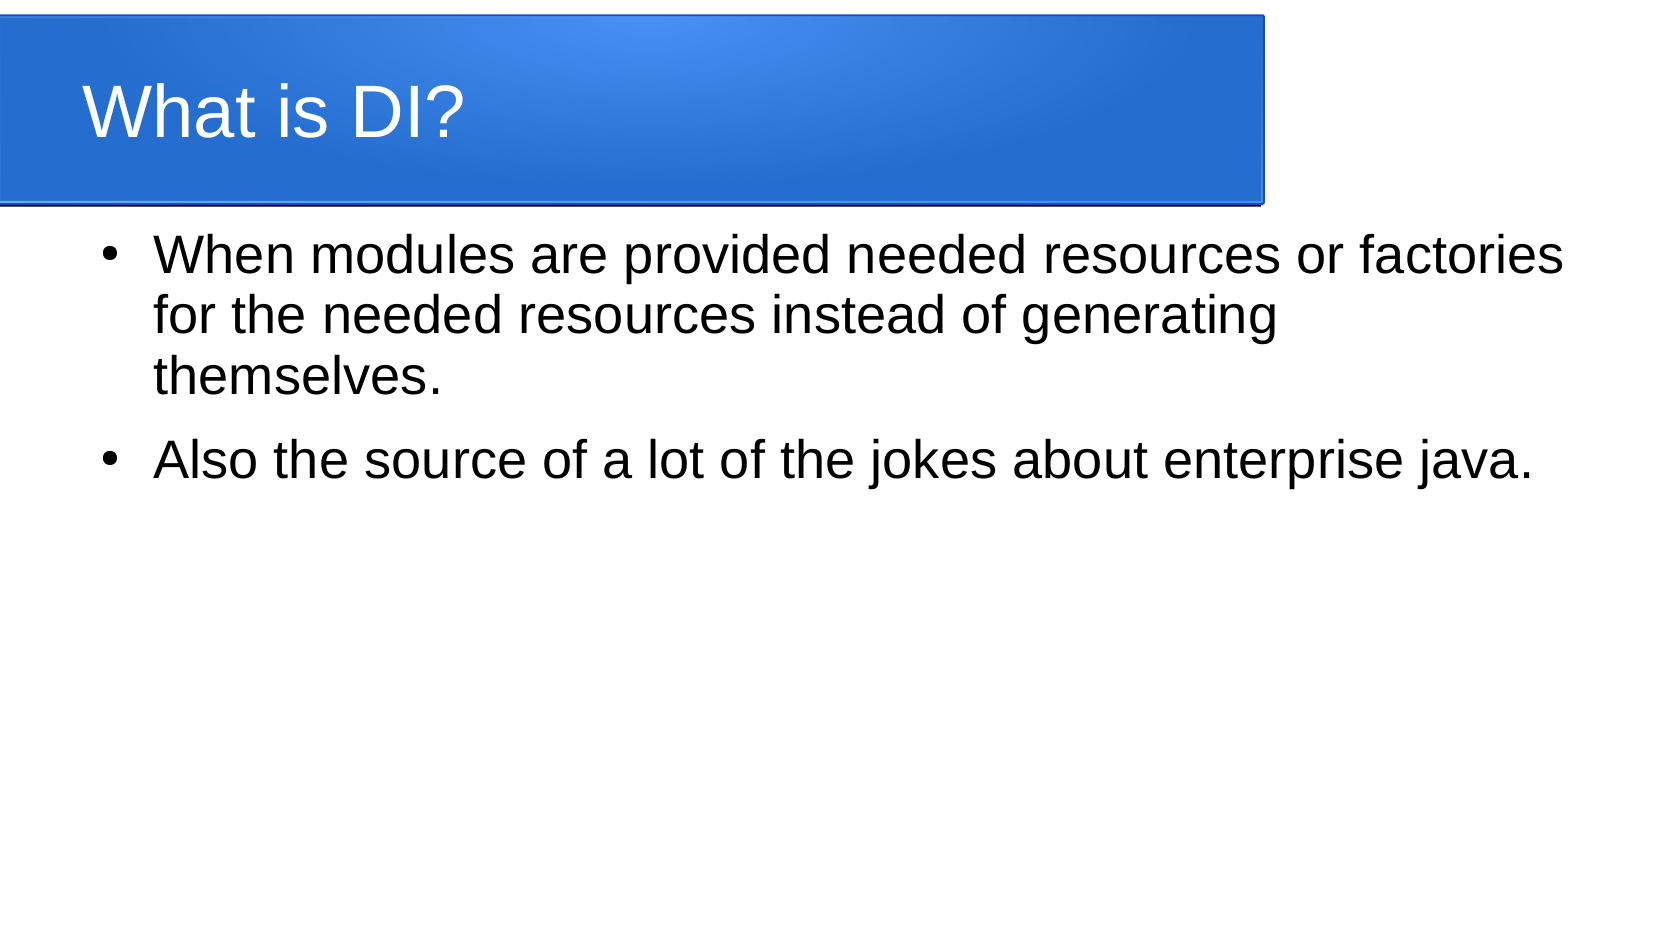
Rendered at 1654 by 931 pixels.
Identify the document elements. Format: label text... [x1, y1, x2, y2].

title What is DI? [82, 35, 1235, 189]
list When modules are provided needed resources or factories for the needed resources instead of generating themselves. Also the source of a lot of the jokes about enterprise java. [82, 224, 1571, 764]
